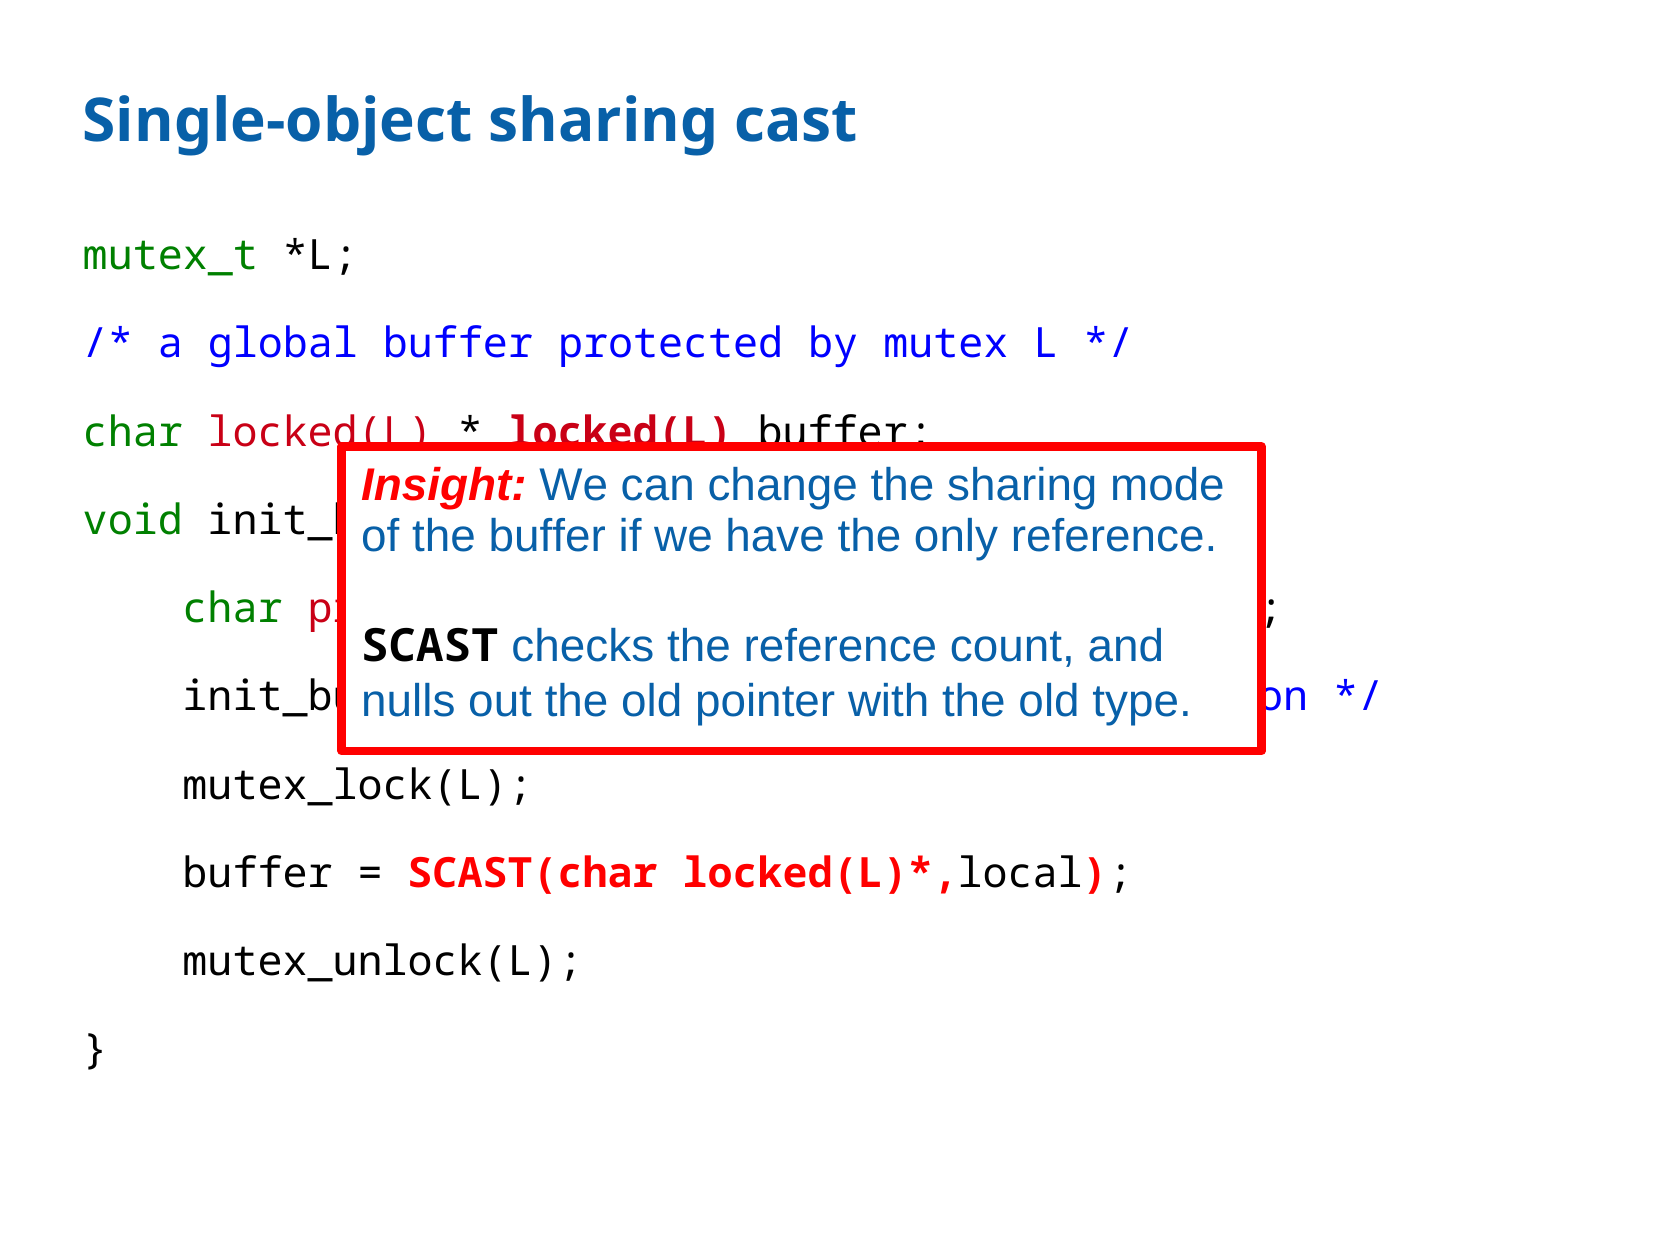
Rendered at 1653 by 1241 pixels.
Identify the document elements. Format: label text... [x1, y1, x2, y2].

text_box Insight: We can change the sharing mode of the buffer if we have the only reference. SCAST checks the reference count, and nulls out the old pointer with the old type. [341, 446, 1262, 752]
list mutex_t *L; /* a global buffer protected by mutex L */ char locked(L) * locked(L) buffer; void init_buffer() { char private * private local = malloc(SIZE); init_buffer(local); /* private initialization */ mutex_lock(L); buffer = SCAST(char locked(L)*,local); mutex_unlock(L); } [82, 225, 1571, 1095]
title Single-object sharing cast [82, 49, 1571, 188]
